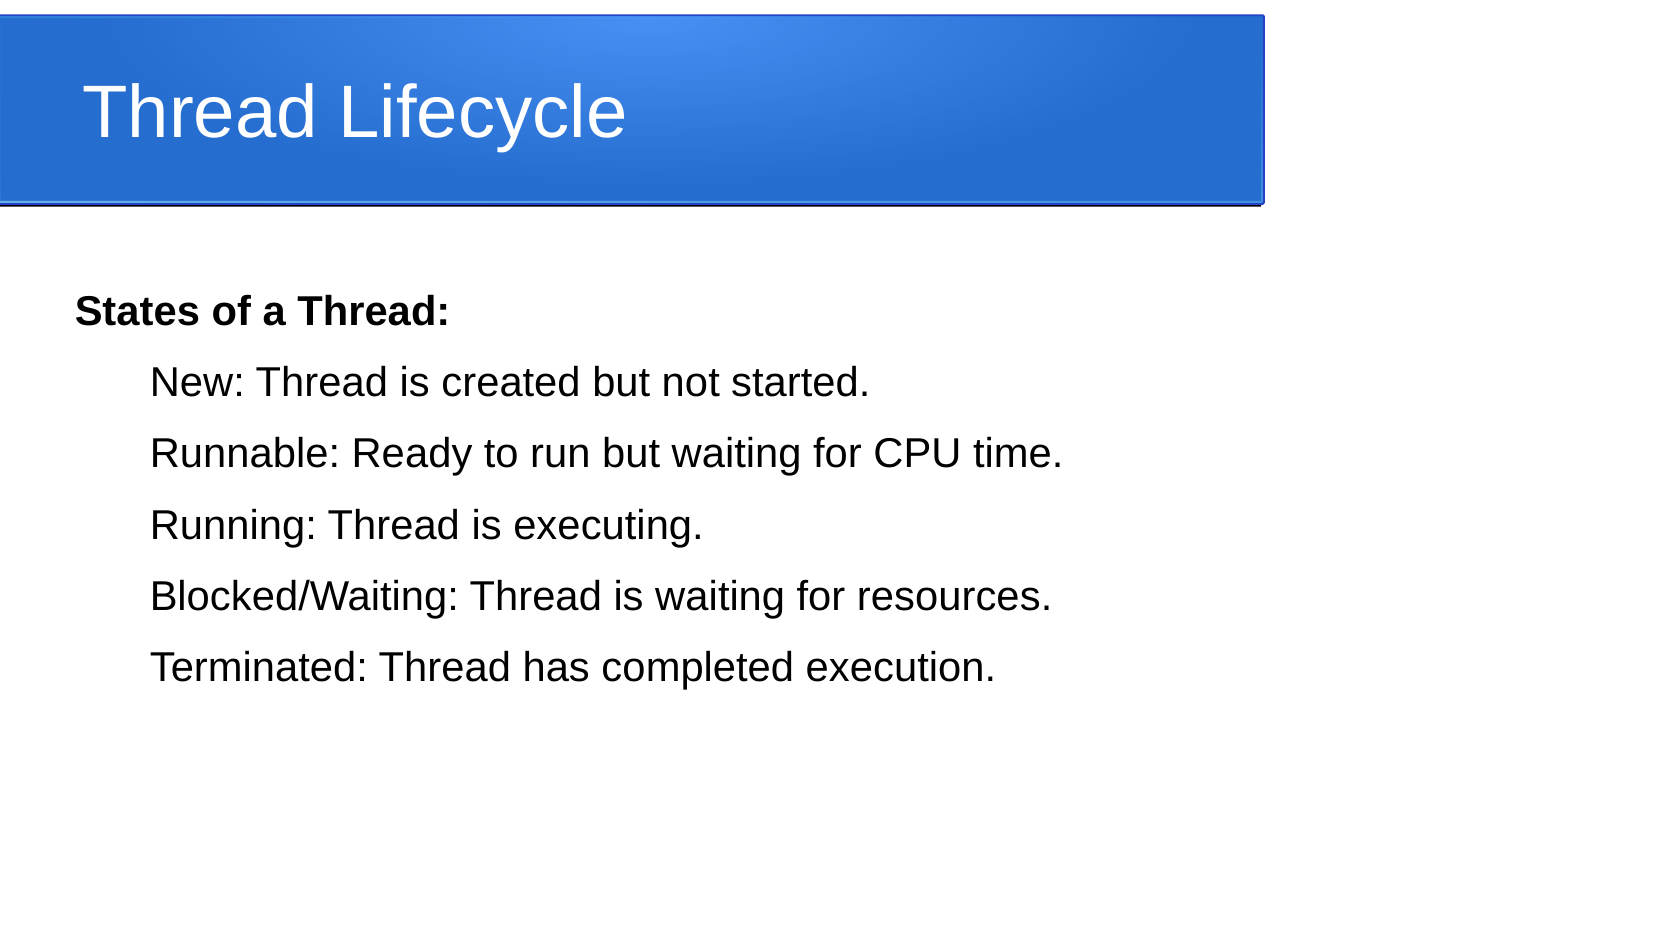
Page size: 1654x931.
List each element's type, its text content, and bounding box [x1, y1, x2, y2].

title Thread Lifecycle [82, 35, 1235, 189]
text_box States of a Thread: New: Thread is created but not started. Runnable: Ready to run but waiting for CPU time. Running: Thread is executing. Blocked/Waiting: Thread is waiting for resources. Terminated: Thread has completed execution. [60, 280, 1118, 818]
